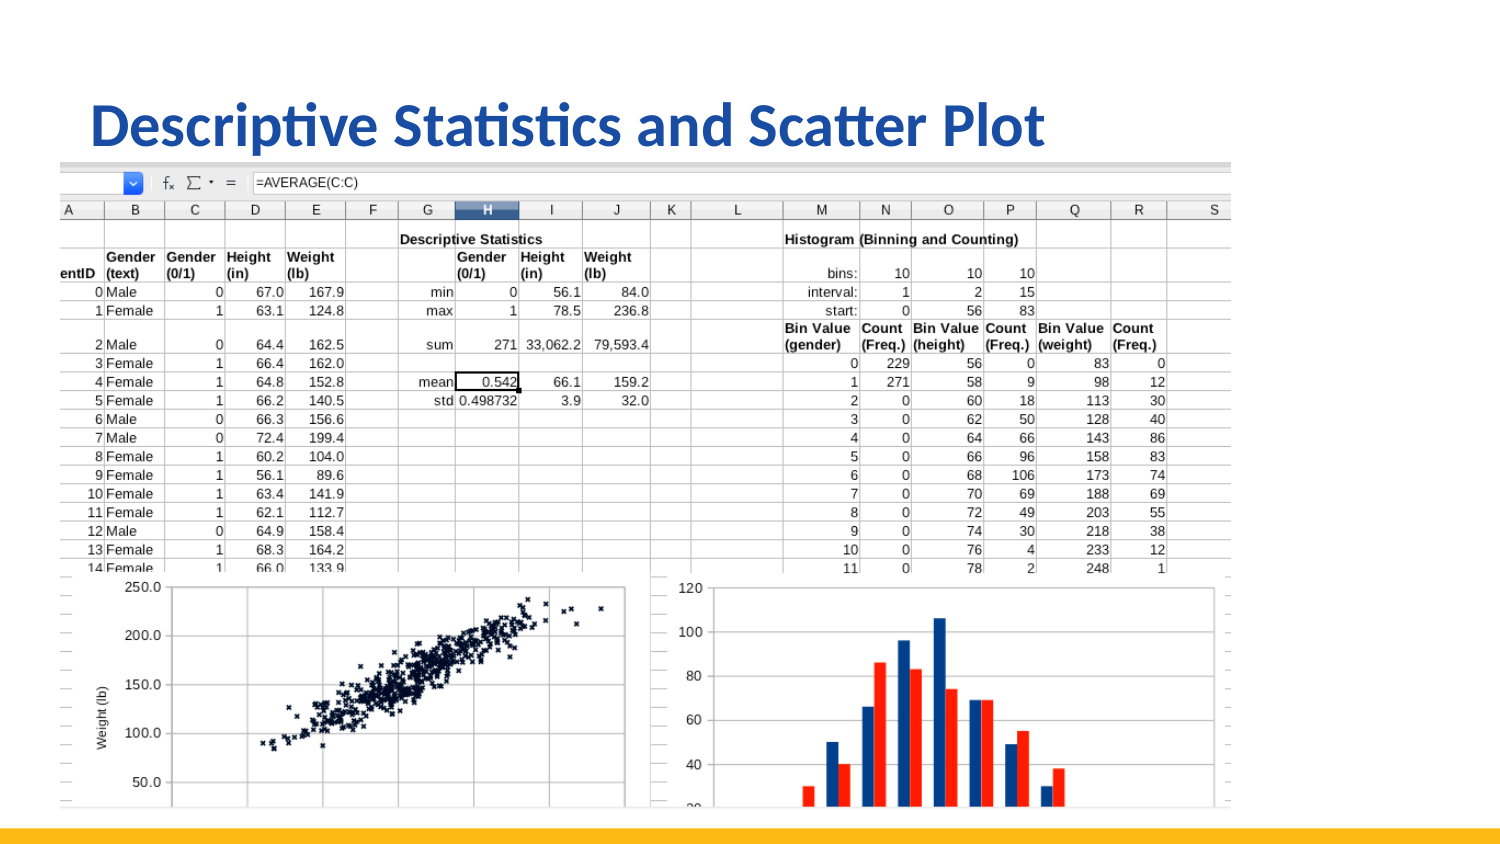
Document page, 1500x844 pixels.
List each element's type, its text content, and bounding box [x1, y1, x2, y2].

picture [60, 162, 1231, 811]
title Descriptive Statistics and Scatter Plot [75, 0, 1425, 197]
